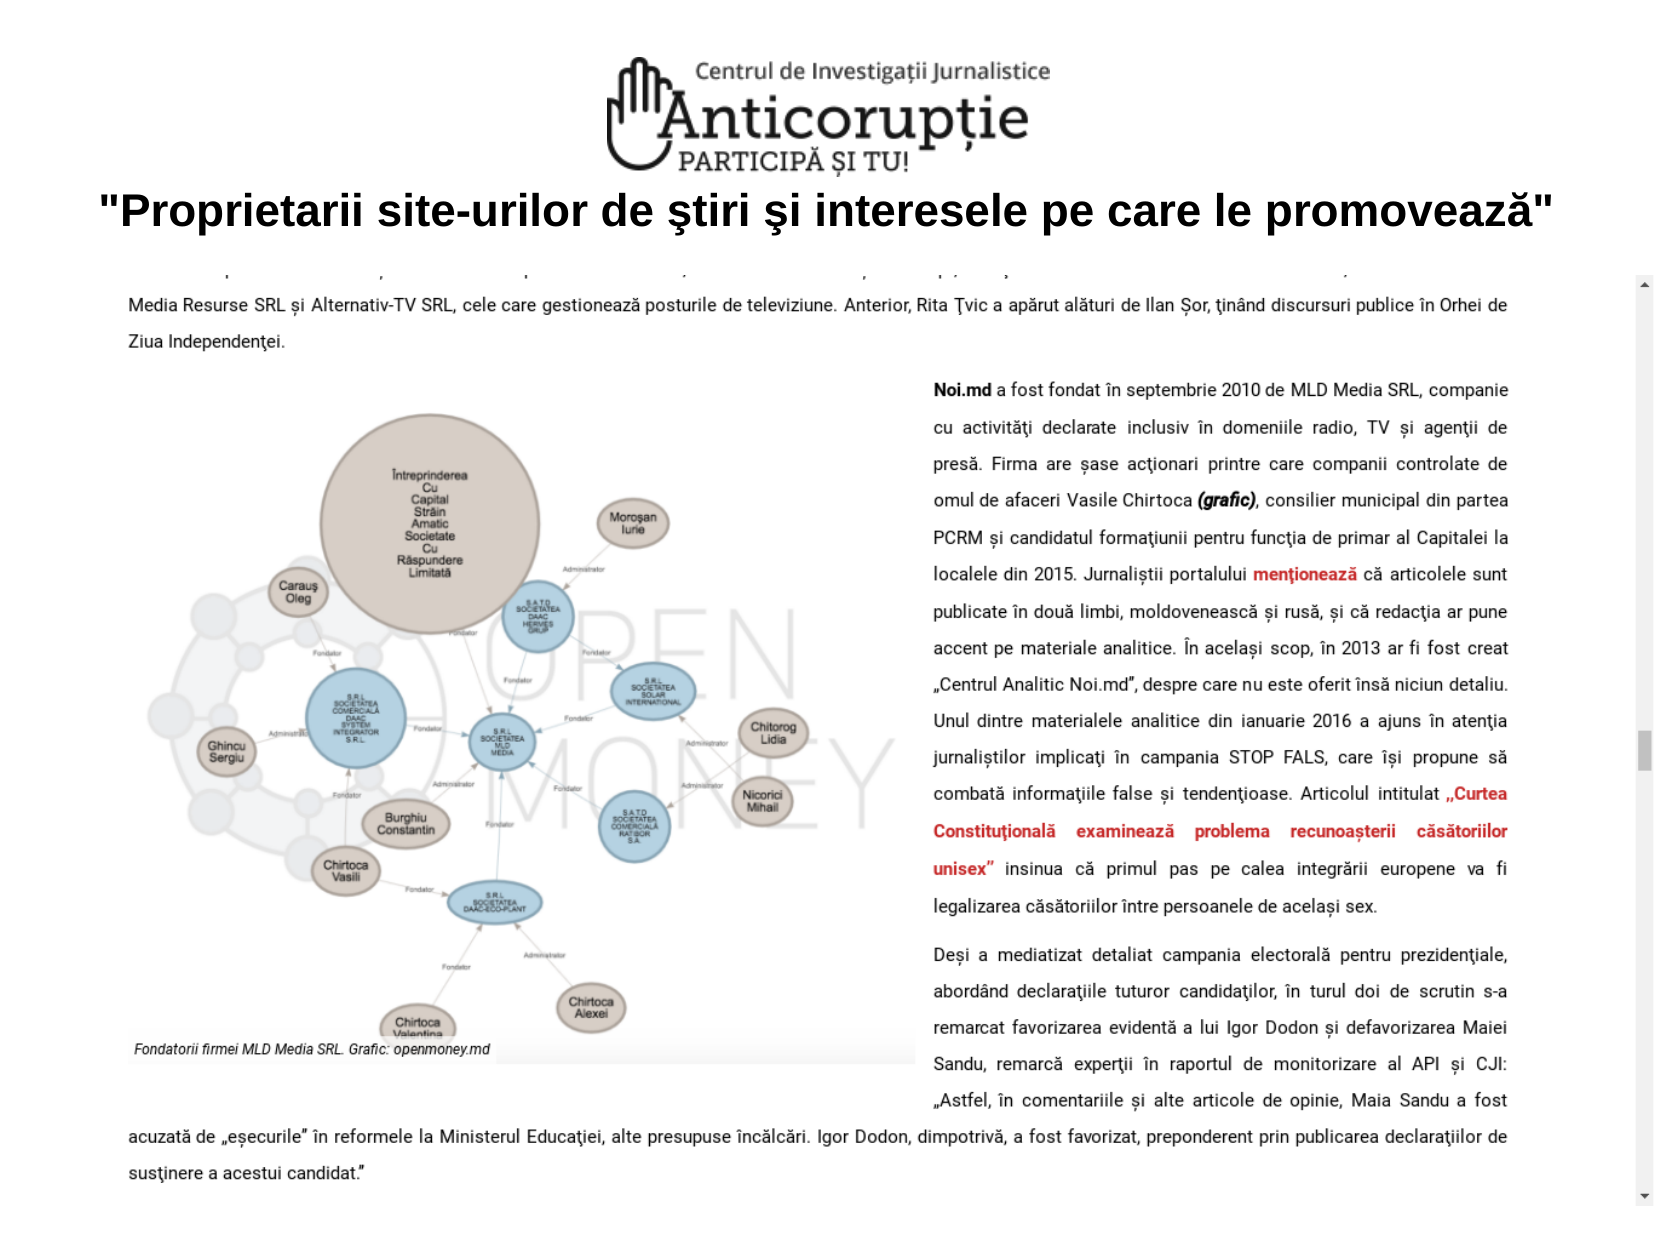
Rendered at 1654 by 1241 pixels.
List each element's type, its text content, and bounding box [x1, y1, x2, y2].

title "Proprietarii site-urilor de ştiri şi interesele pe care le promovează" [82, 165, 1571, 257]
picture [607, 57, 1050, 177]
picture [0, 275, 1654, 1206]
